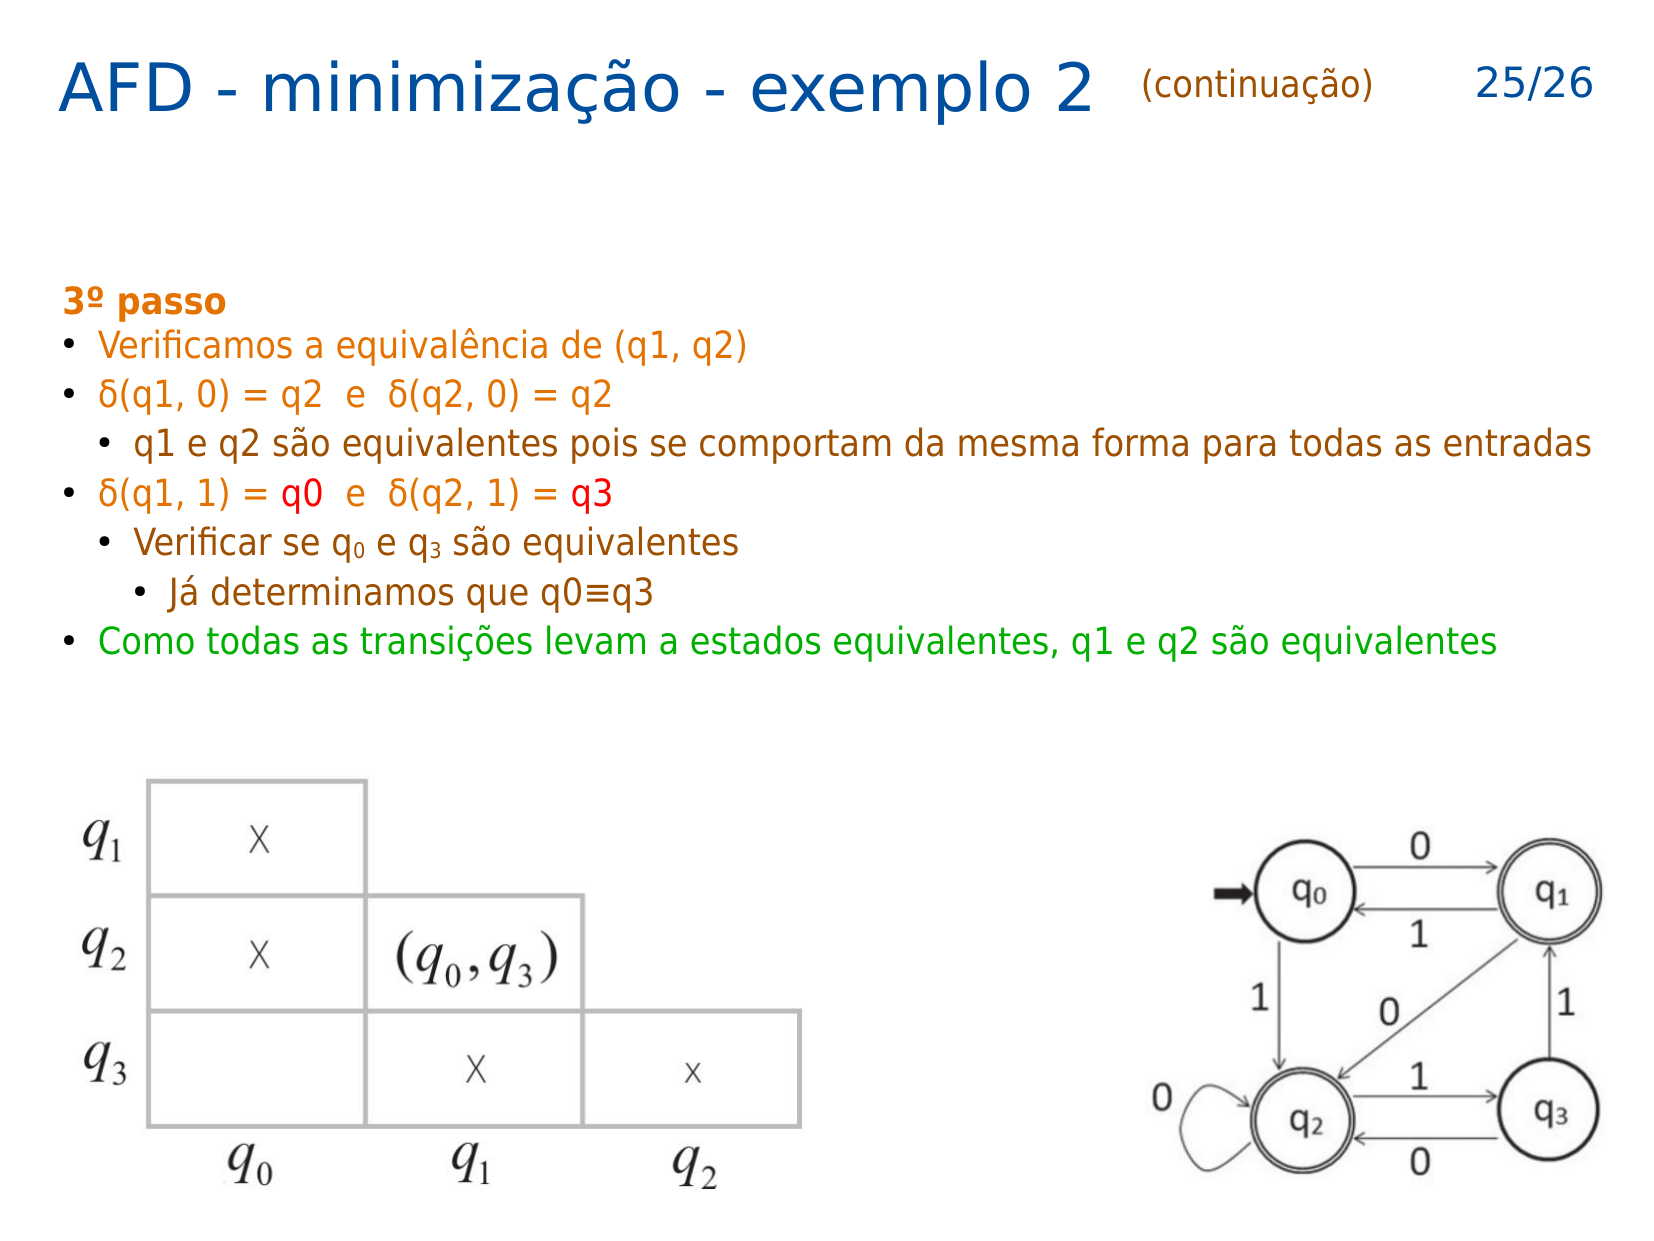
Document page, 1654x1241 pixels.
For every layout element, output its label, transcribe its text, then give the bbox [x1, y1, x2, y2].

text_box 3º passo Verificamos a equivalência de (q1, q2) δ(q1, 0) = q2 e δ(q2, 0) = q2 q1 e q2 são equivalentes pois se comportam da mesma forma para todas as entradas δ(q1, 1) = q0 e δ(q2, 1) = q3 Verificar se q0 e q3 são equivalentes Já determinamos que q0≡q3 Como todas as transições levam a estados equivalentes, q1 e q2 são equivalentes [47, 272, 1609, 715]
text_box (continuação) [1126, 55, 1417, 121]
title AFD - minimização - exemplo 2 [59, 29, 1625, 148]
picture [77, 765, 804, 1193]
picture [1145, 826, 1607, 1187]
